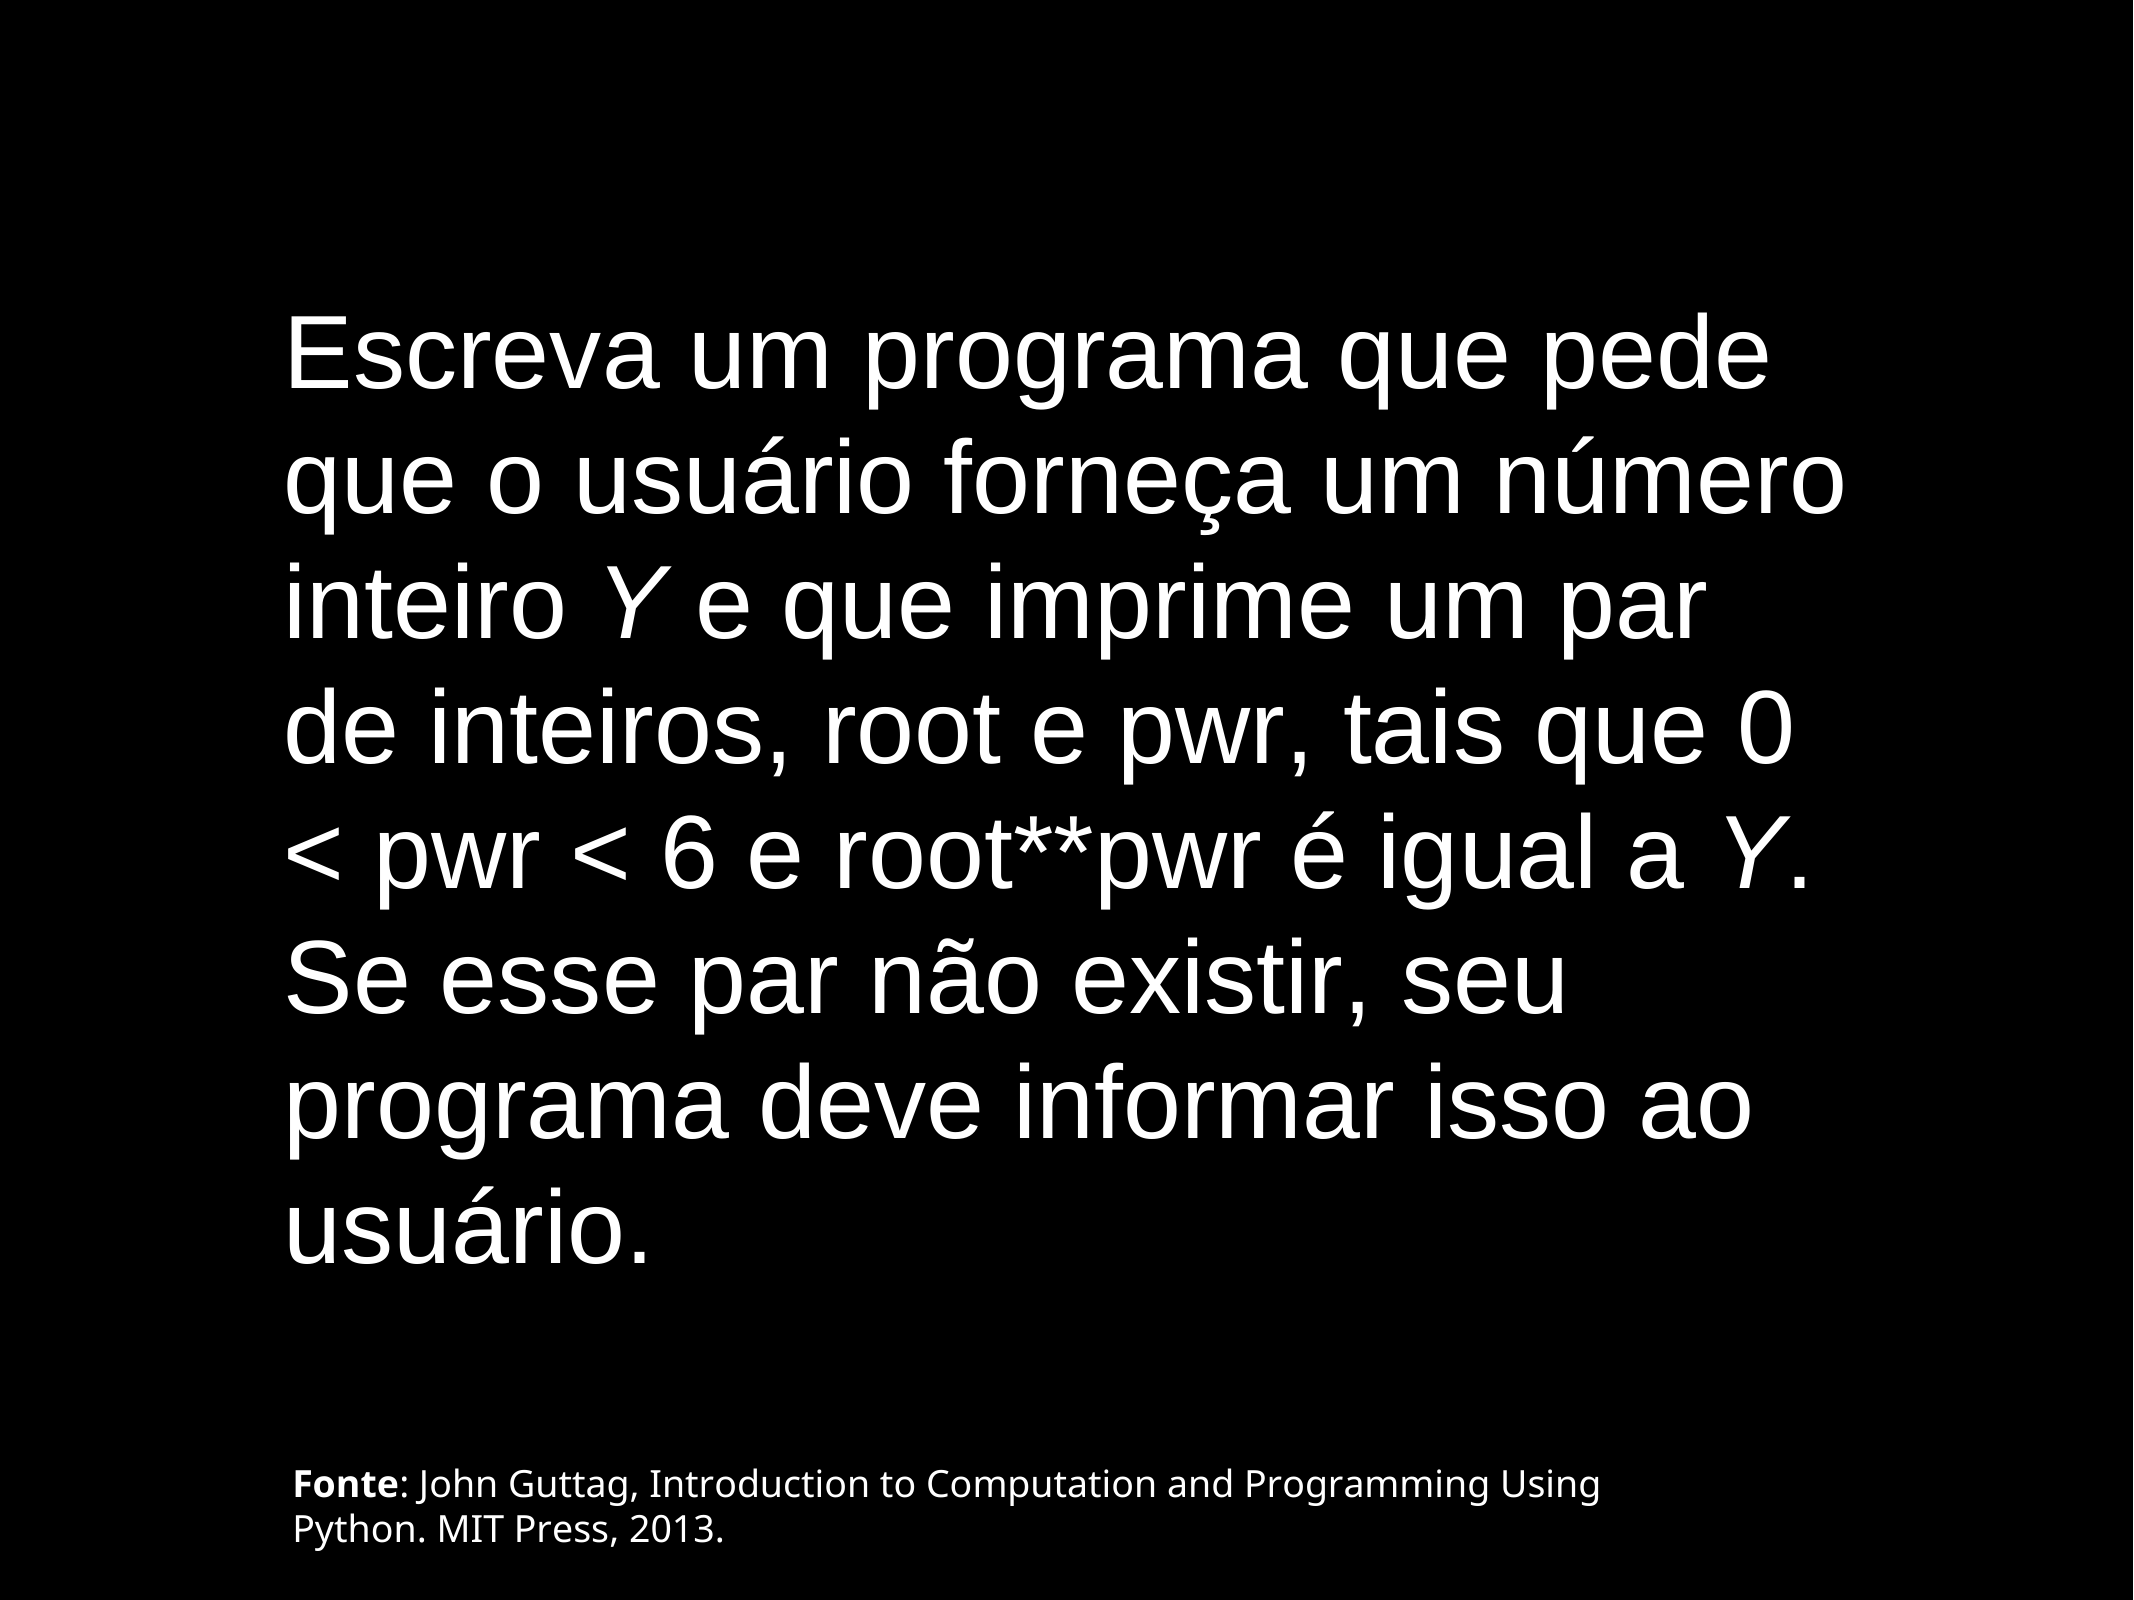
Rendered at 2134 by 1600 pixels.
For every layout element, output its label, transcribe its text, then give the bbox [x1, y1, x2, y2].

text_box Fonte: John Guttag, Introduction to Computation and Programming Using Python. MIT Press, 2013. [277, 1452, 1625, 1558]
title Escreva um programa que pede que o usuário forneça um número inteiro Y e que imprime um par de inteiros, root e pwr, tais que 0 < pwr < 6 e root**pwr é igual a Y. Se esse par não existir, seu programa deve informar isso ao usuário. [283, 175, 1855, 1394]
